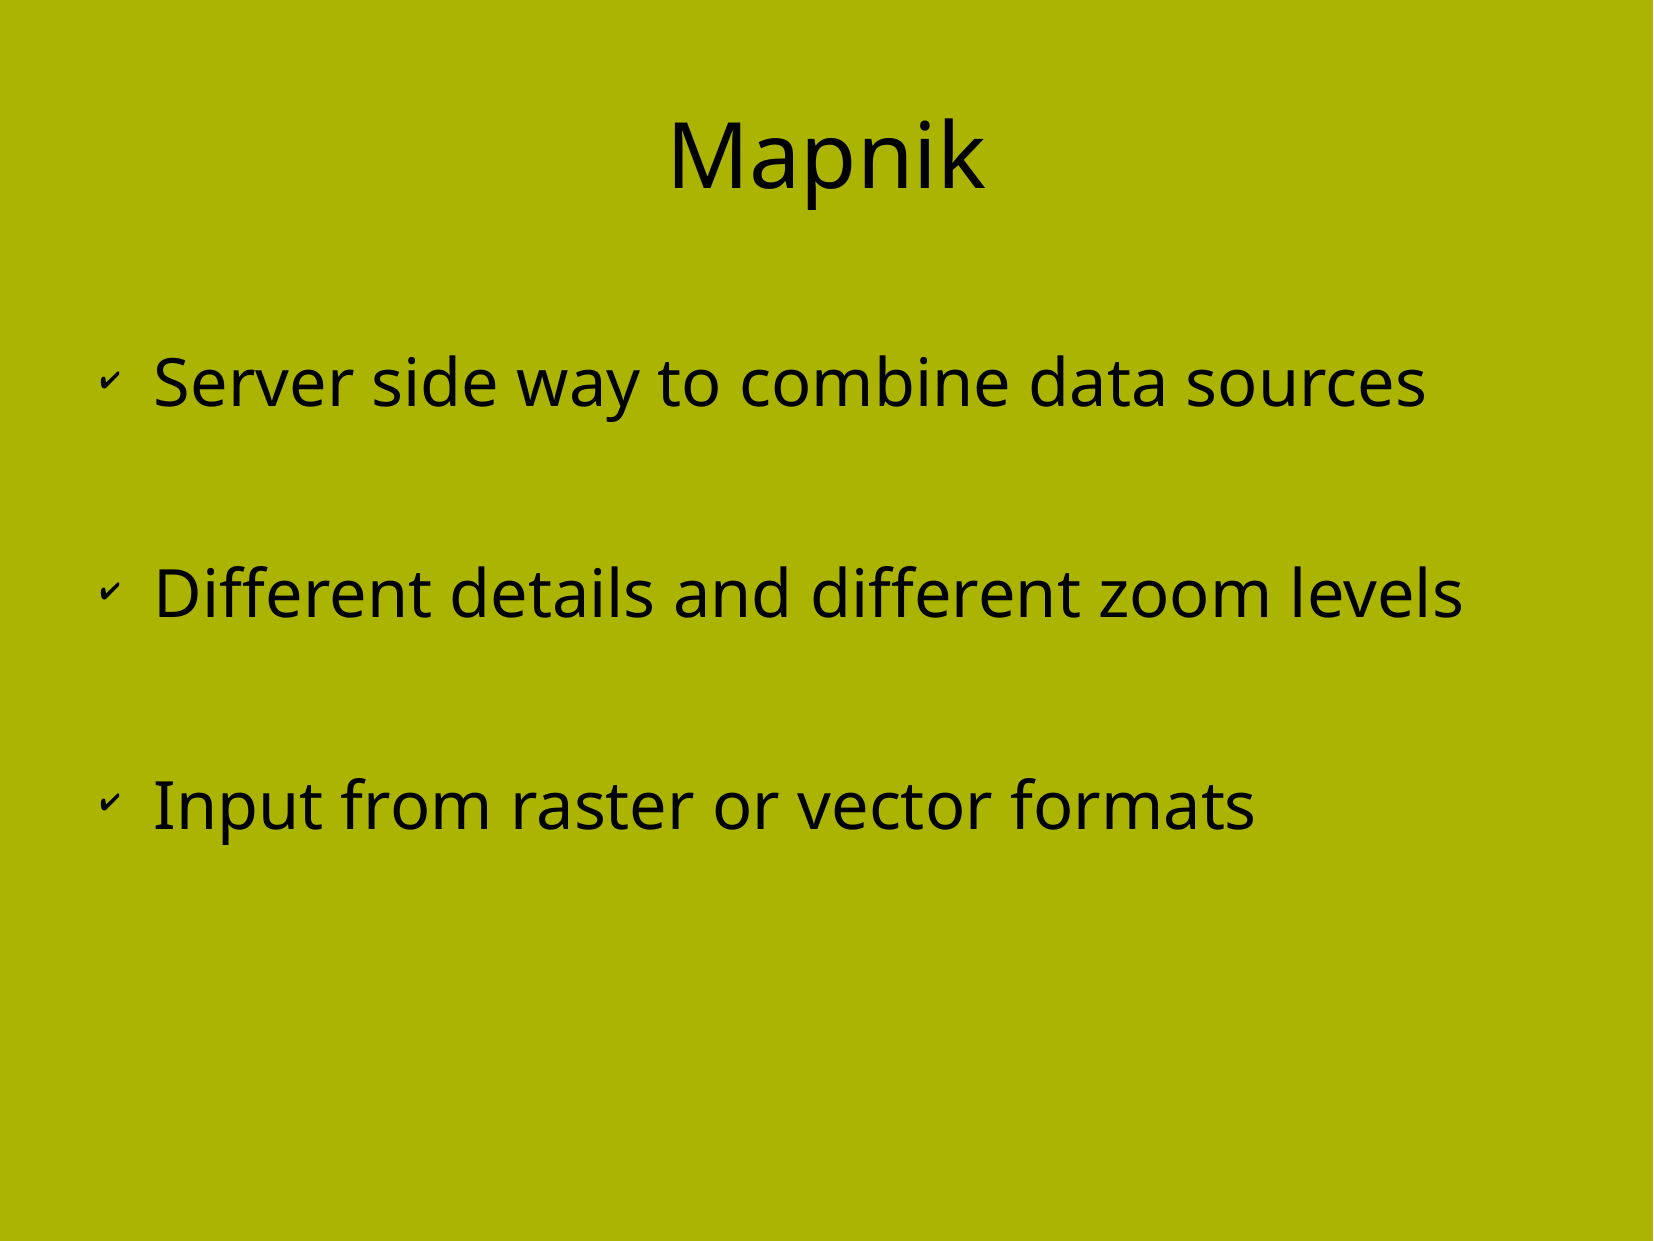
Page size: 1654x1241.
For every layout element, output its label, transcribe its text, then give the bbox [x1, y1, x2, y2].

list Server side way to combine data sources Different details and different zoom levels Input from raster or vector formats [82, 290, 1571, 1095]
title Mapnik [82, 56, 1571, 250]
